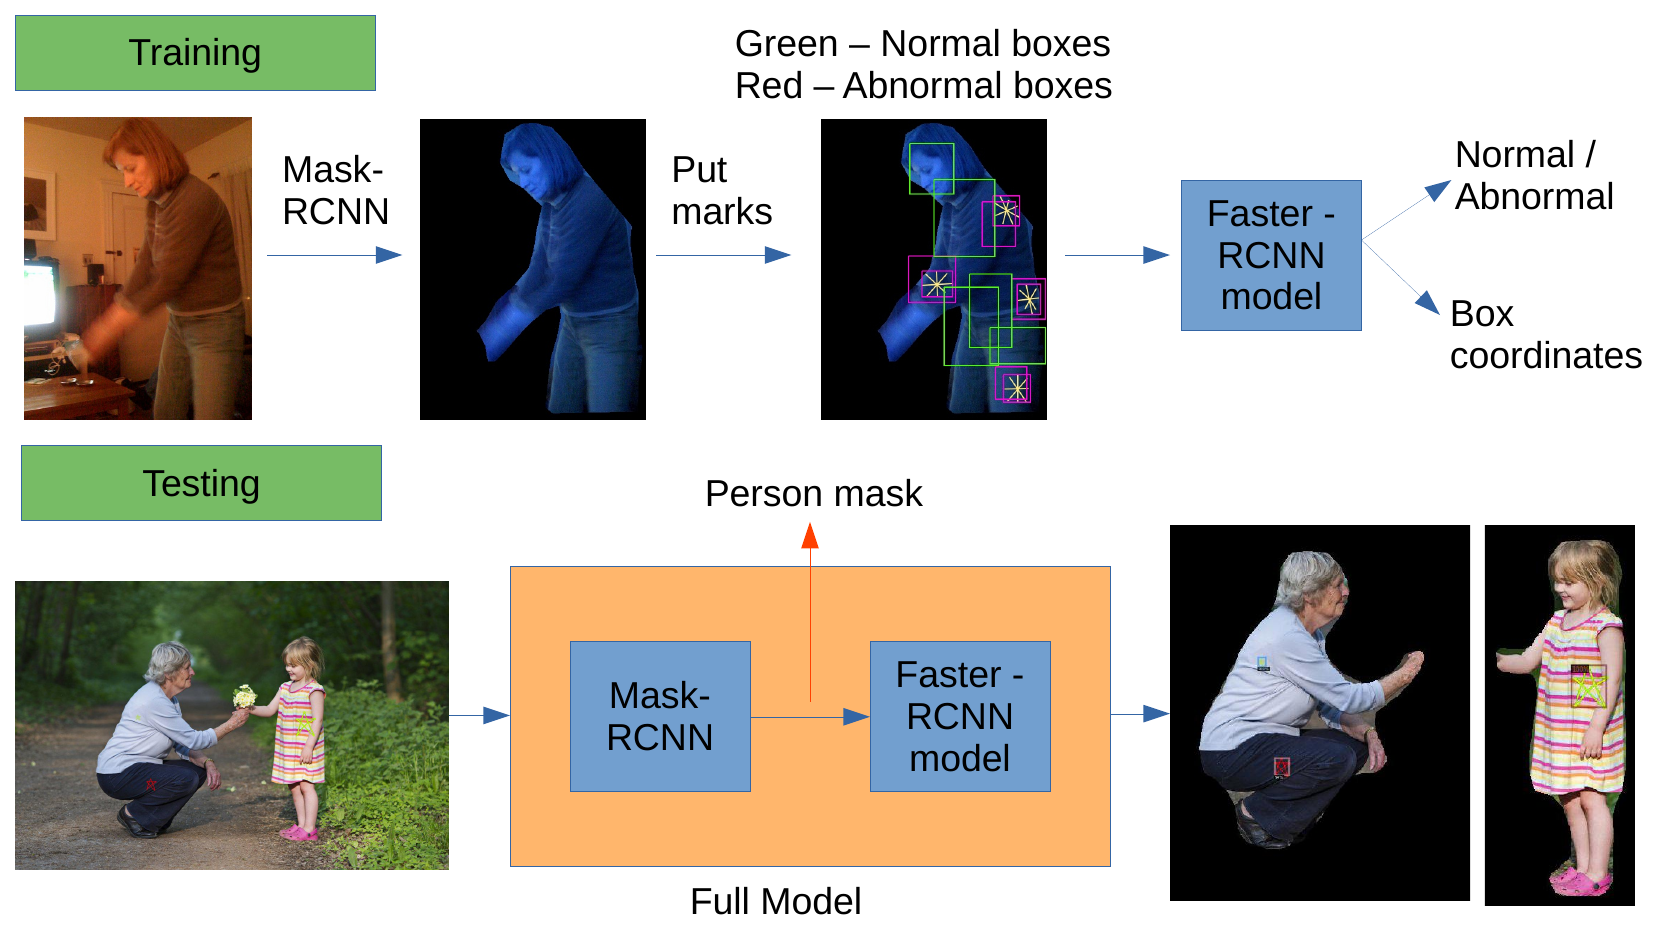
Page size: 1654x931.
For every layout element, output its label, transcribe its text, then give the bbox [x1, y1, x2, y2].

picture [821, 156, 1047, 421]
picture [1485, 525, 1636, 906]
text_box Mask- RCNN [570, 641, 751, 792]
text_box Mask- RCNN [267, 141, 406, 241]
picture [24, 117, 252, 421]
text_box Normal / Abnormal [1440, 126, 1639, 226]
picture [1170, 525, 1471, 901]
text_box Training [15, 15, 376, 91]
text_box Full Model [675, 873, 886, 931]
picture [15, 581, 449, 871]
text_box Faster - RCNN model [1181, 180, 1362, 331]
text_box [510, 566, 1111, 867]
text_box Put marks [656, 141, 792, 241]
picture [420, 119, 646, 421]
text_box Person mask [690, 465, 961, 522]
text_box Box coordinates [1435, 285, 1654, 391]
text_box Faster - RCNN model [870, 641, 1051, 792]
text_box Testing [21, 445, 382, 521]
text_box Green – Normal boxes Red – Abnormal boxes [720, 15, 1159, 156]
